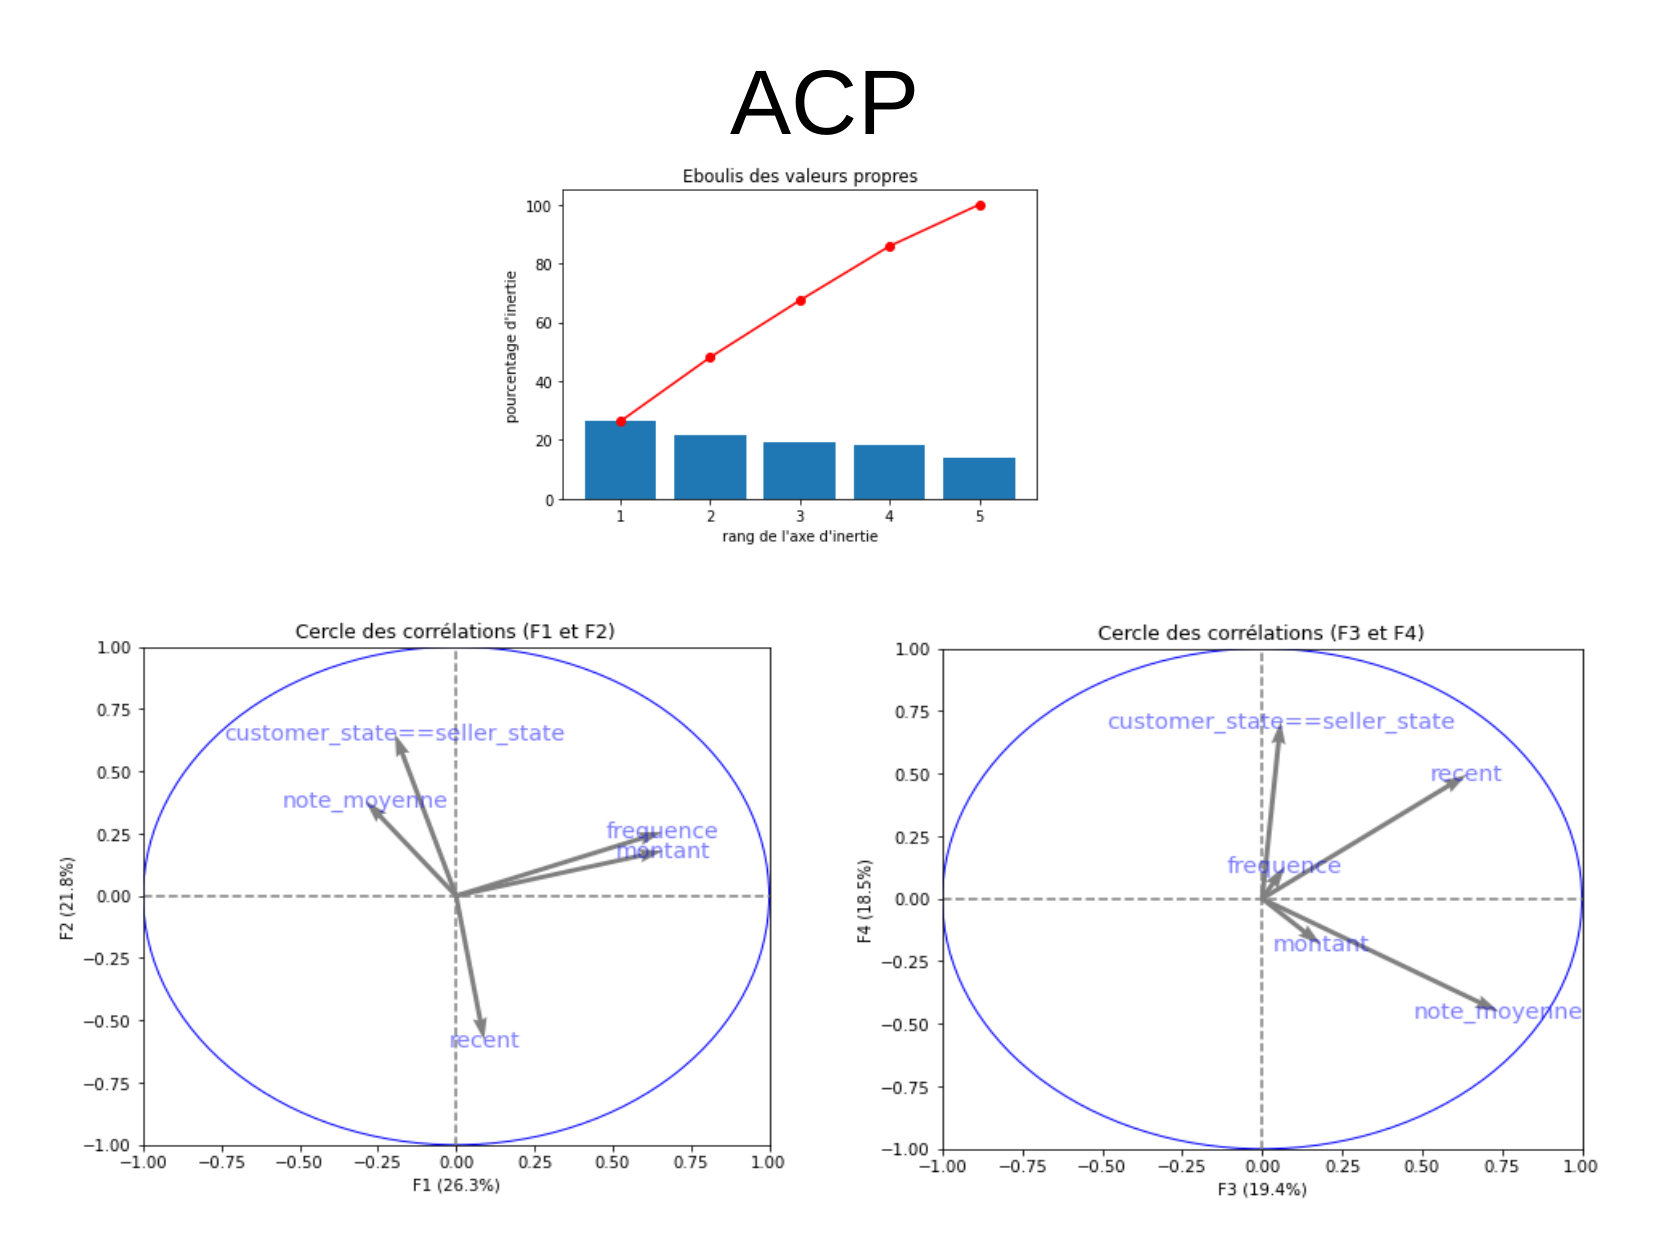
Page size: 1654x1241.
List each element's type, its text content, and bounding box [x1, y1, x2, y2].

picture [489, 164, 1075, 556]
title ACP [81, 0, 1570, 207]
picture [838, 614, 1619, 1217]
picture [49, 614, 815, 1205]
